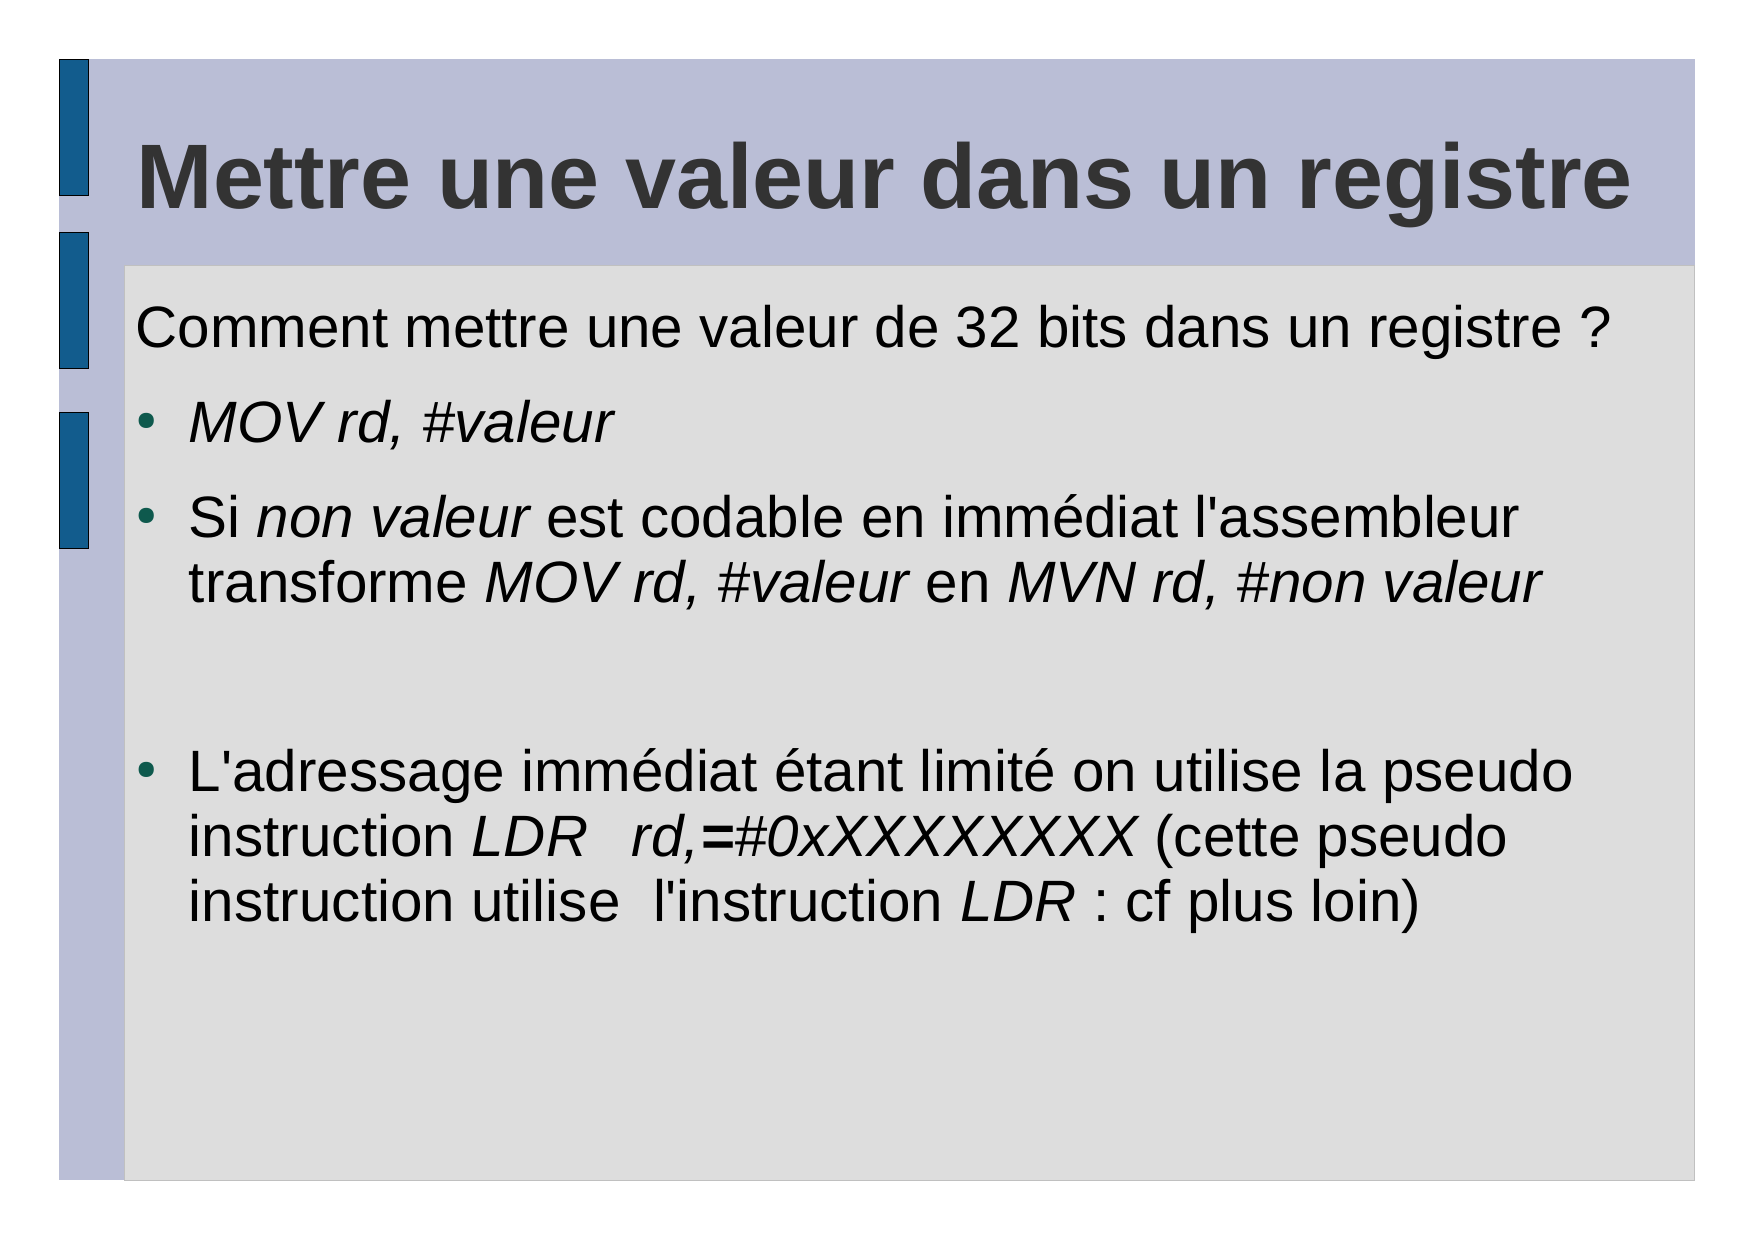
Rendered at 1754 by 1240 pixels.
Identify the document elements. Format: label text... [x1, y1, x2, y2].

list Comment mettre une valeur de 32 bits dans un registre ? MOV rd, #valeur Si non valeur est codable en immédiat l'assembleur transforme MOV rd, #valeur en MVN rd, #non valeur L'adressage immédiat étant limité on utilise la pseudo instruction LDR rd,=#0xXXXXXXXX (cette pseudo instruction utilise l'instruction LDR : cf plus loin) [118, 295, 1625, 1123]
title Mettre une valeur dans un registre [118, 88, 1654, 266]
